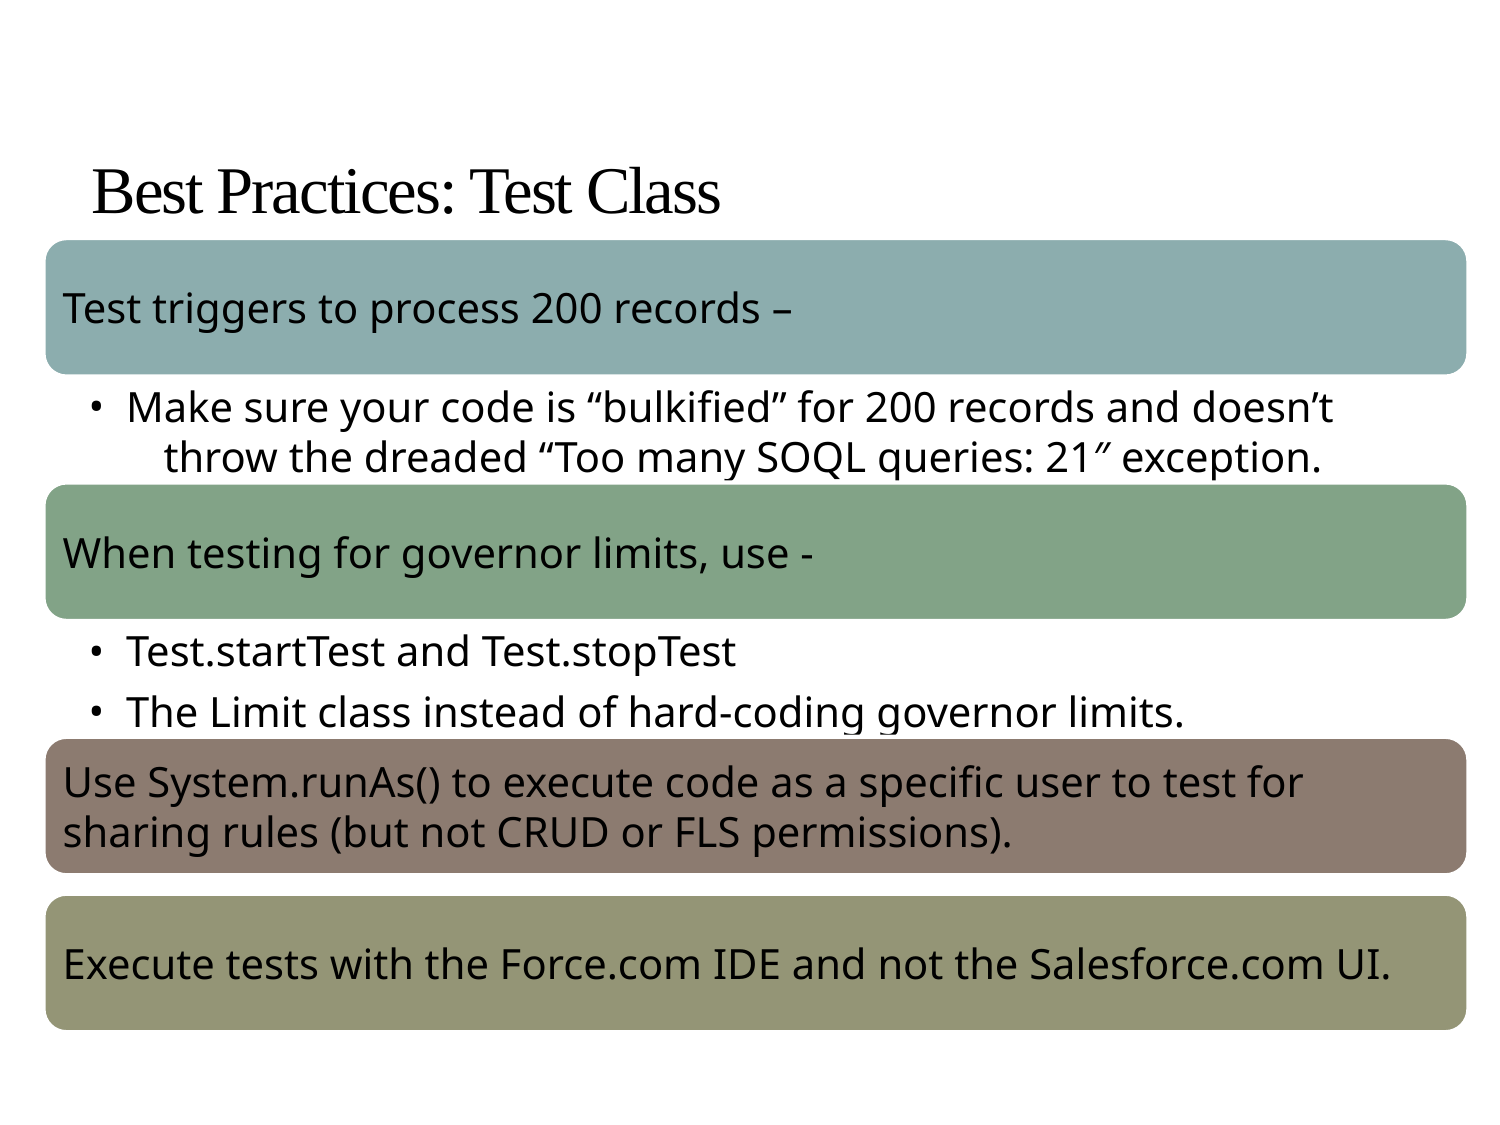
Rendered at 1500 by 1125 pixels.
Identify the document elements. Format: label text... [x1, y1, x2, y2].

text_box Test.startTest and Test.stopTest The Limit class instead of hard-coding governor limits. [43, 620, 1469, 737]
text_box Use System.runAs() to execute code as a specific user to test for sharing rules (but not CRUD or FLS permissions). [43, 736, 1469, 876]
title Best Practices: Test Class [76, 137, 1427, 238]
text_box Make sure your code is “bulkified” for 200 records and doesn’t throw the dreaded “Too many SOQL queries: 21″ exception. [43, 376, 1469, 483]
text_box Test triggers to process 200 records – [43, 238, 1469, 376]
text_box Execute tests with the Force.com IDE and not the Salesforce.com UI. [43, 893, 1469, 1033]
text_box When testing for governor limits, use - [43, 482, 1469, 620]
